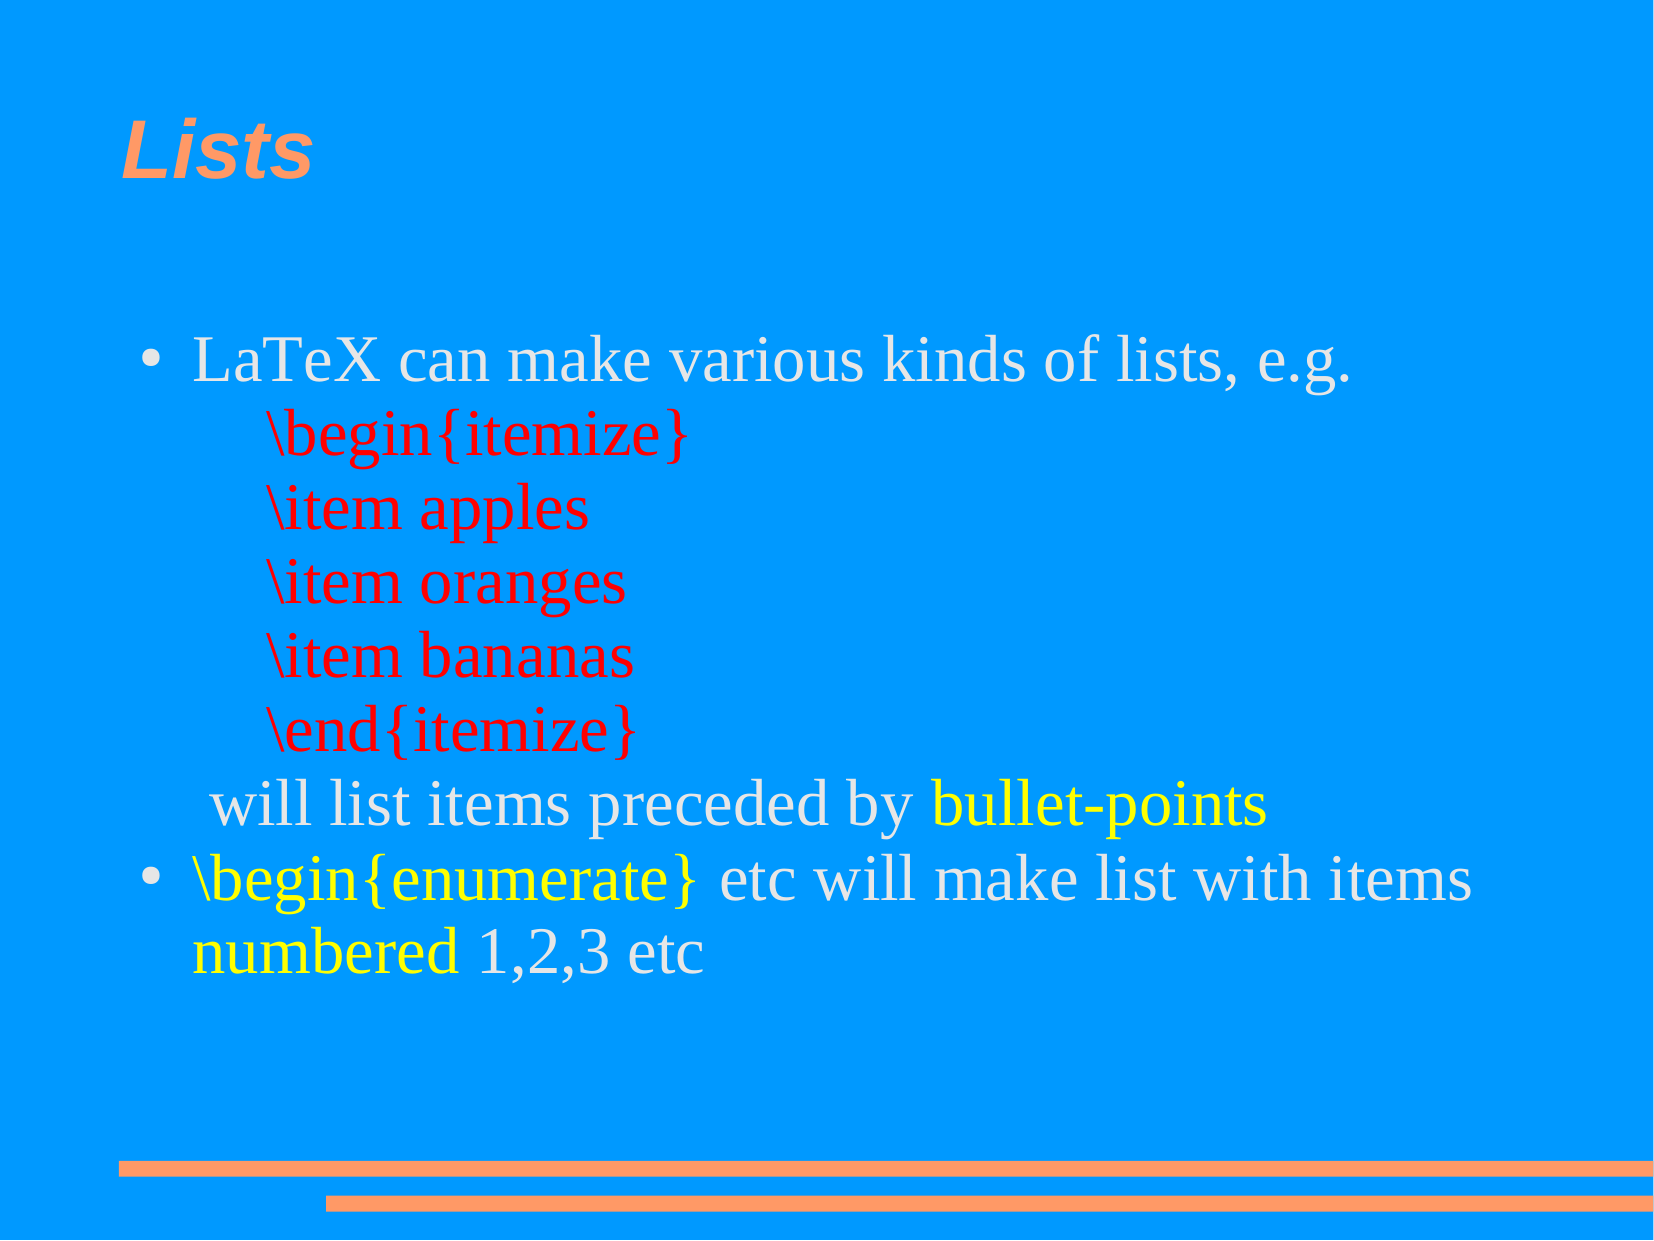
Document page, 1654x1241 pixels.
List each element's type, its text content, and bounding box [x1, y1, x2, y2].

list LaTeX can make various kinds of lists, e.g. \begin{itemize} \item apples \item oranges \item bananas \end{itemize} will list items preceded by bullet-points \begin{enumerate} etc will make list with items numbered 1,2,3 etc [121, 322, 1561, 1132]
title Lists [121, 46, 1534, 254]
